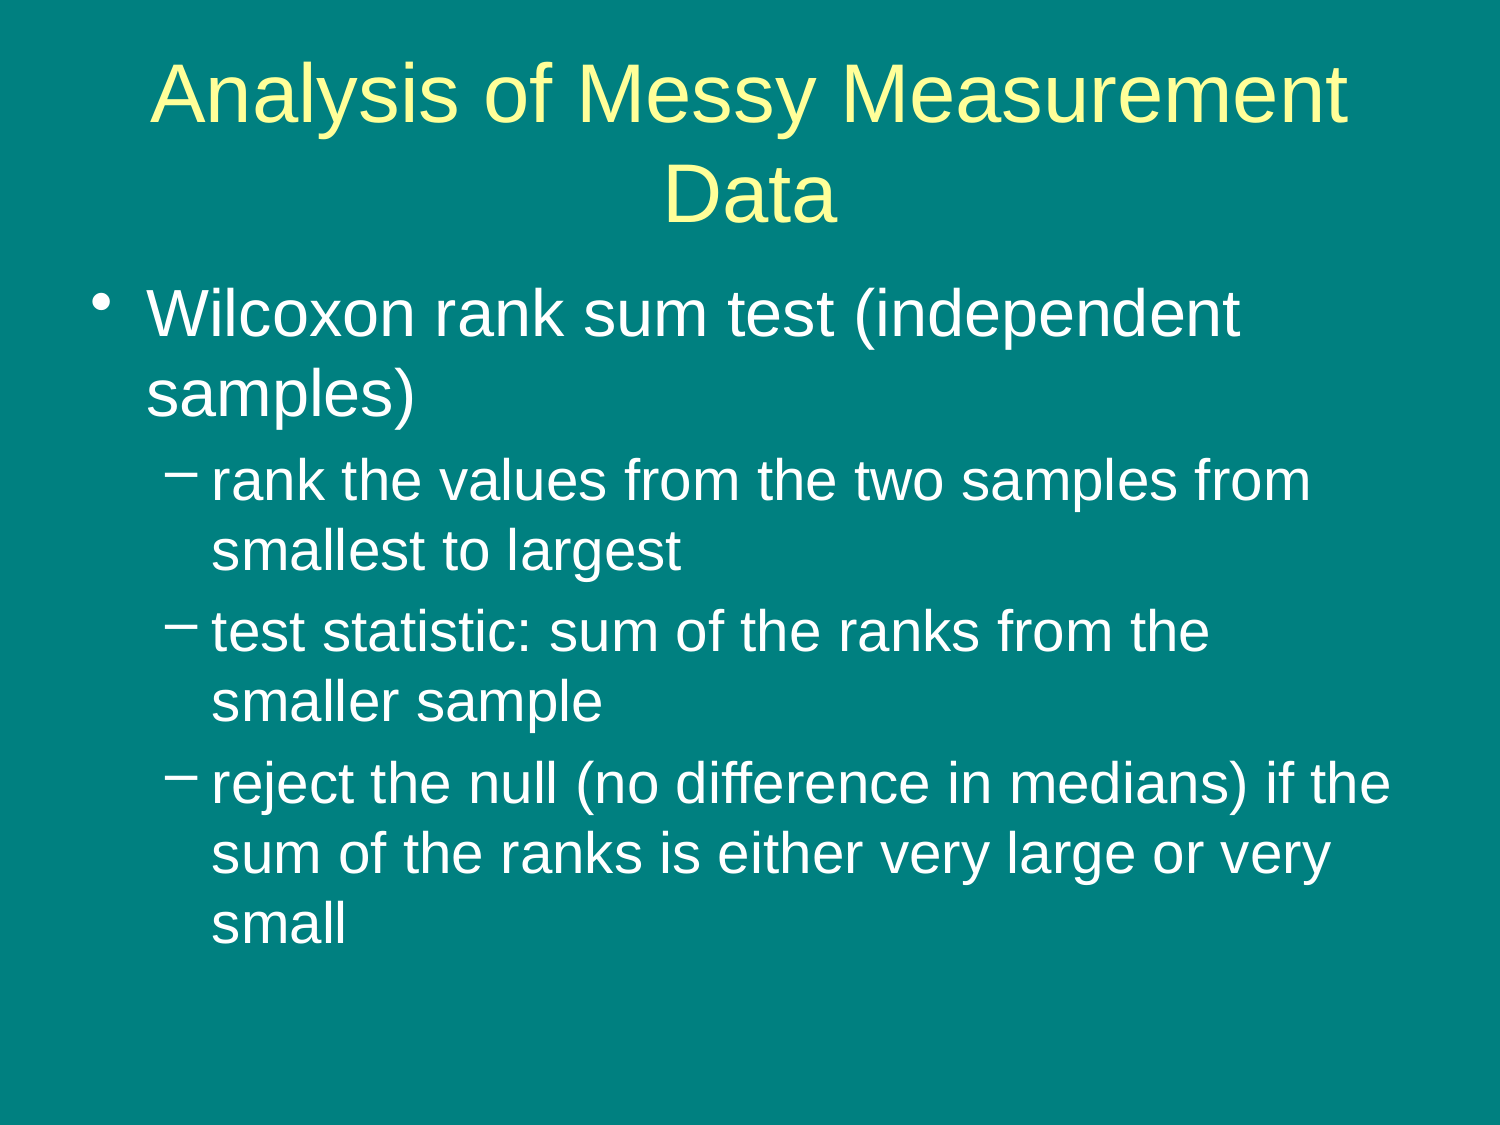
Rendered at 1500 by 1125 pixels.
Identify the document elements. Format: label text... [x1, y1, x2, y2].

list Wilcoxon rank sum test (independent samples) rank the values from the two samples from smallest to largest test statistic: sum of the ranks from the smaller sample reject the null (no difference in medians) if the sum of the ranks is either very large or very small [75, 262, 1425, 1005]
title Analysis of Messy Measurement Data [75, 45, 1425, 233]
